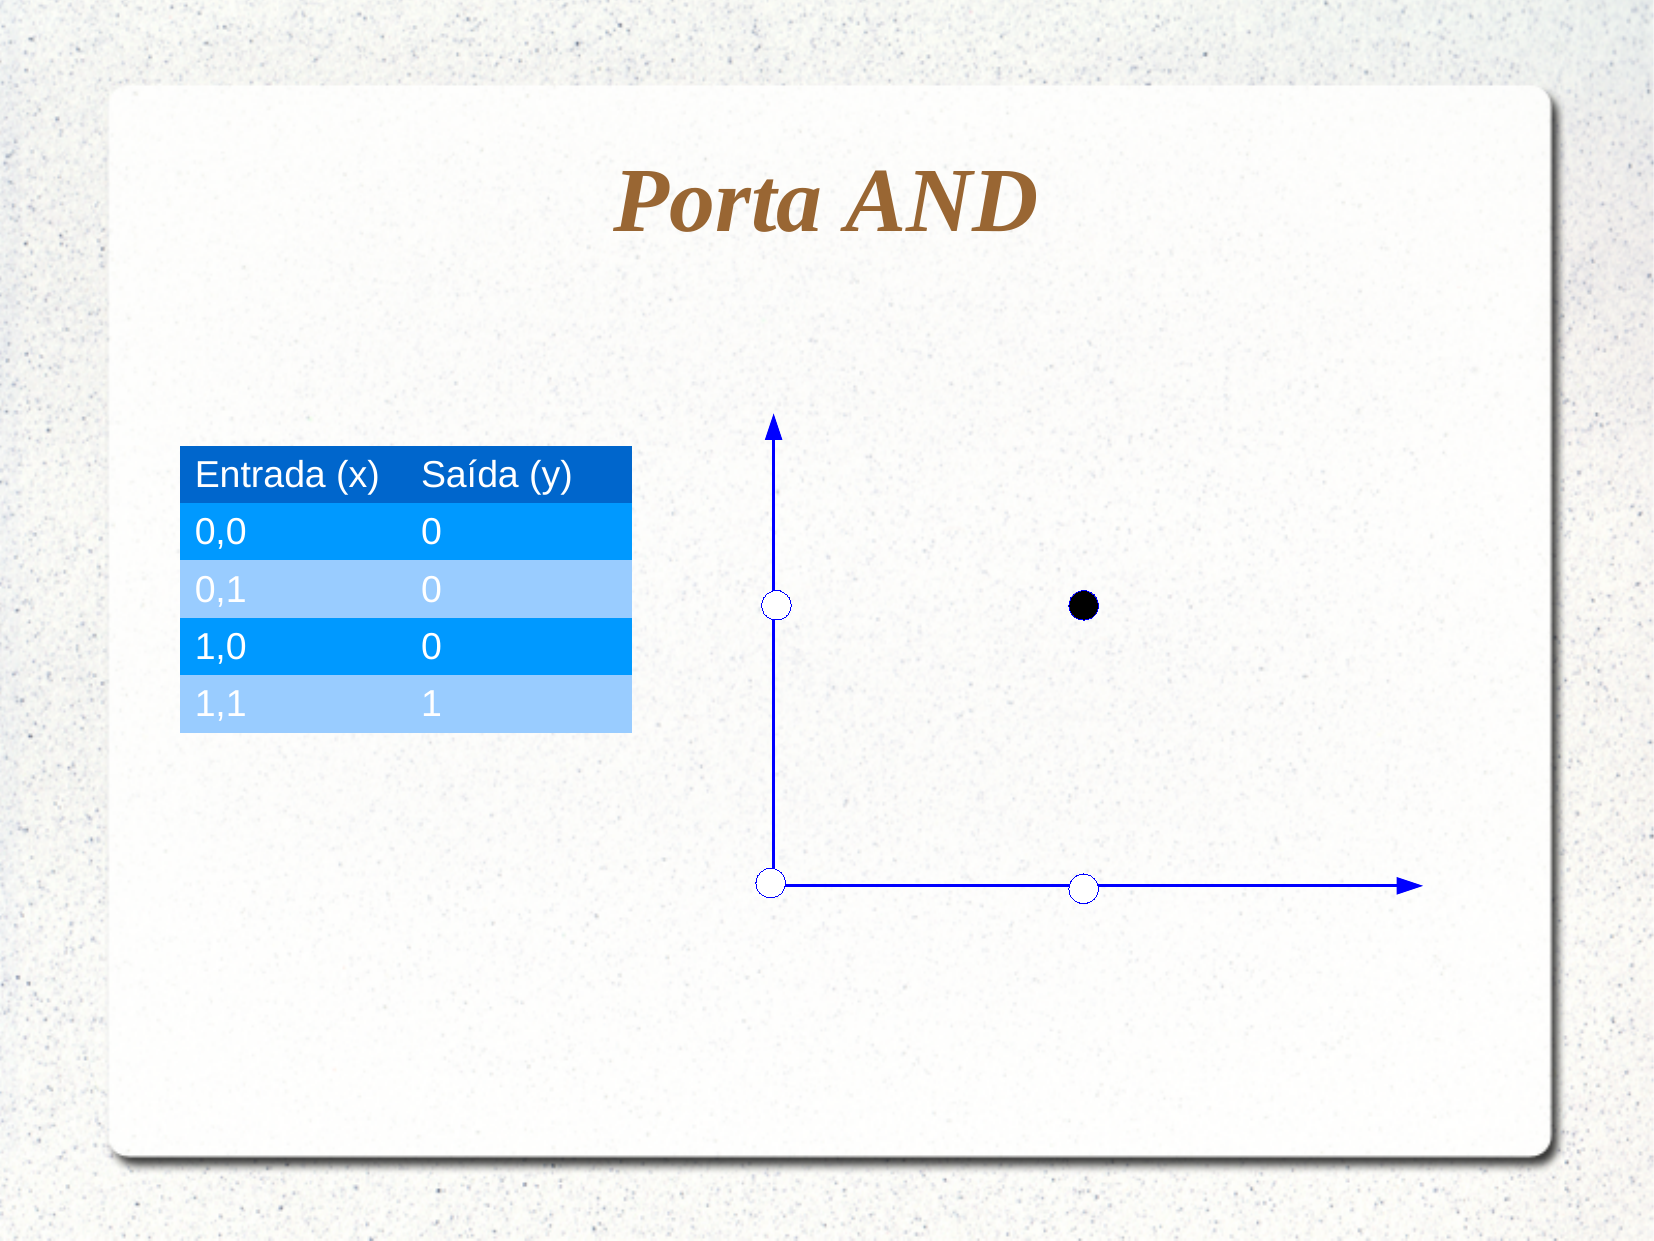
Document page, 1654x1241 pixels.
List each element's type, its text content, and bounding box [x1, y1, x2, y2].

text_box [755, 868, 786, 898]
list [147, 336, 1506, 1137]
table_cell 0 [406, 503, 632, 560]
table_header Saída (y) [406, 446, 632, 503]
table_cell 1,1 [180, 675, 406, 733]
table_cell 1 [406, 675, 632, 733]
picture [0, 0, 1654, 1241]
table_cell 1,0 [180, 618, 406, 675]
table_cell 0 [406, 560, 632, 618]
text_box [1068, 590, 1099, 621]
table_header Entrada (x) [180, 446, 406, 503]
title Porta AND [118, 96, 1536, 304]
table_cell 0,1 [180, 560, 406, 618]
table_cell 0,0 [180, 503, 406, 560]
table_cell 0 [406, 618, 632, 675]
text_box [761, 590, 792, 620]
text_box [1068, 873, 1099, 904]
